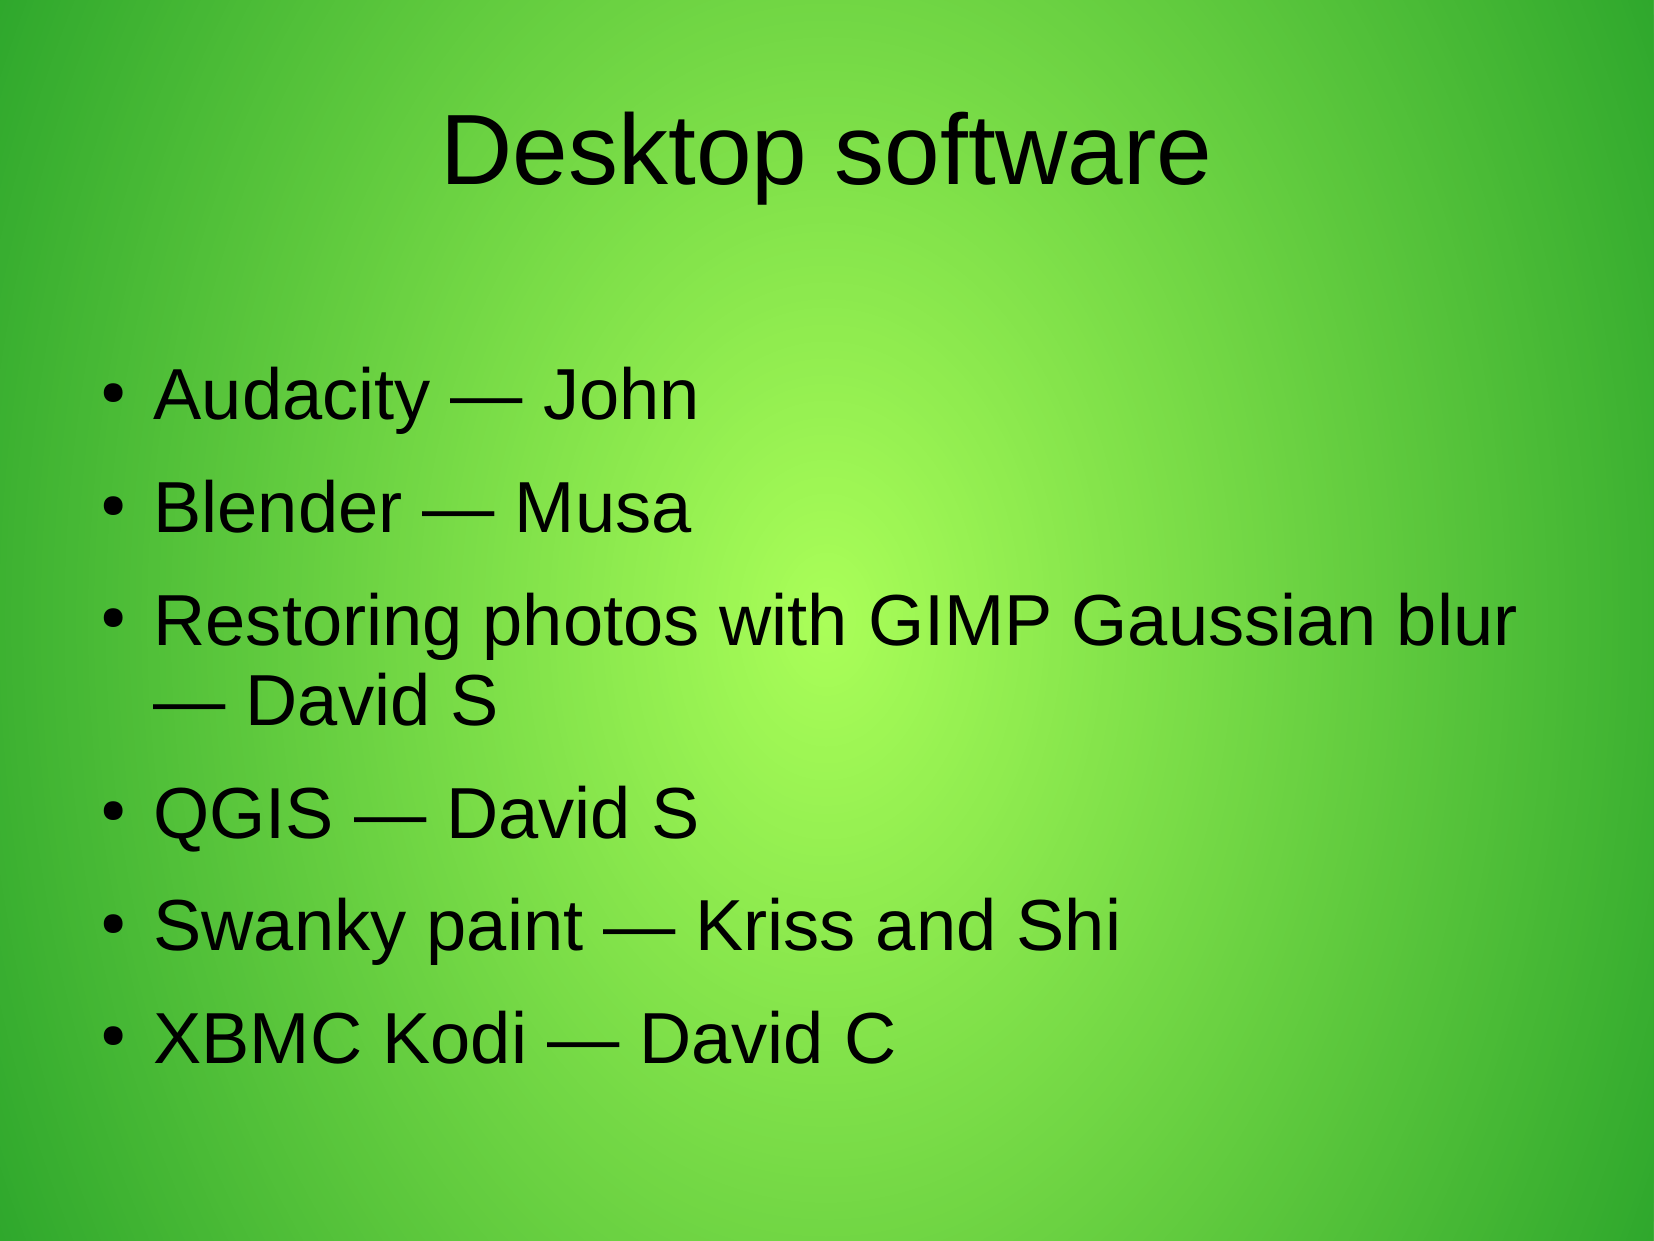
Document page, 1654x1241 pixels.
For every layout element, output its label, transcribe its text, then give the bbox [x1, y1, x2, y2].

title Desktop software [82, 47, 1571, 252]
list Audacity — John Blender — Musa Restoring photos with GIMP Gaussian blur — David S QGIS — David S Swanky paint — Kriss and Shi XBMC Kodi — David C [82, 354, 1571, 1105]
